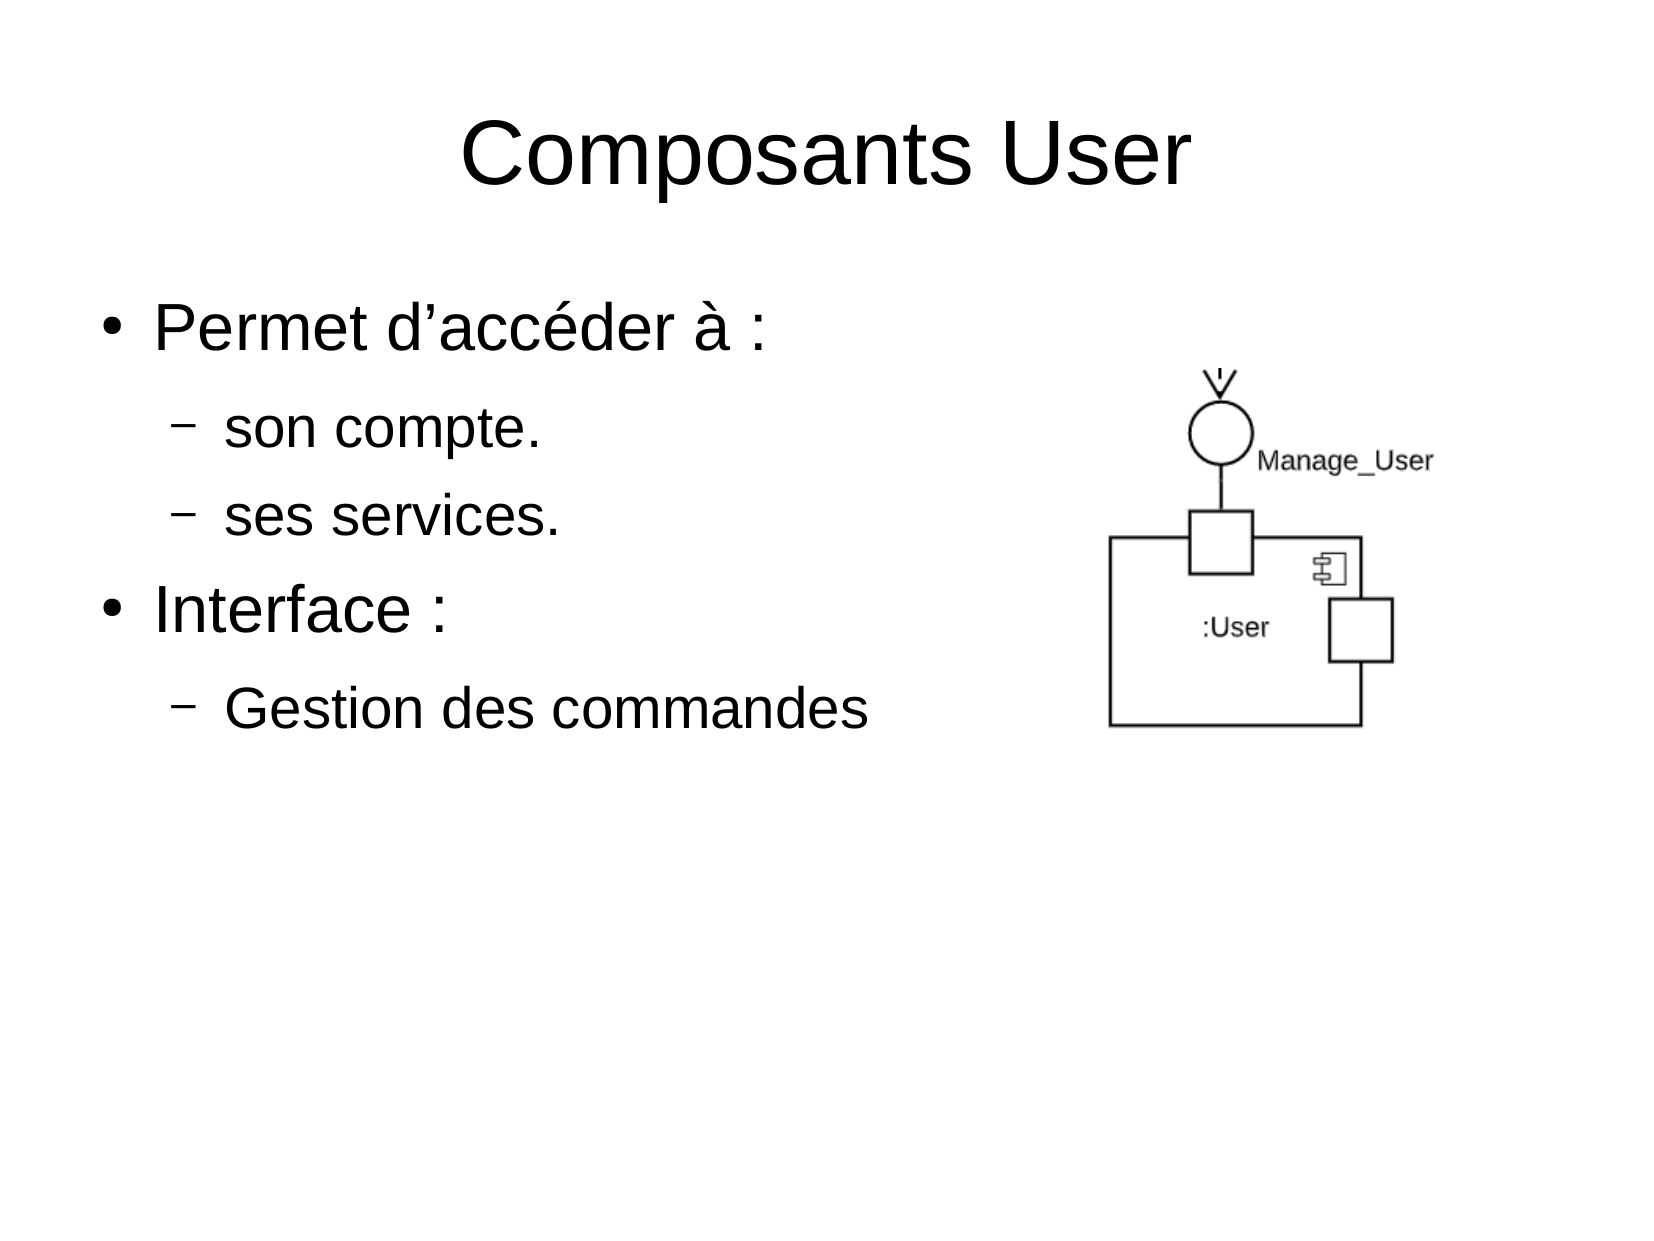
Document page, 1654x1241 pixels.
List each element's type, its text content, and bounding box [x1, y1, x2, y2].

title Composants User [82, 49, 1571, 257]
list Permet d’accéder à : son compte. ses services. Interface : Gestion des commandes [82, 290, 1571, 1109]
picture [1098, 368, 1441, 733]
